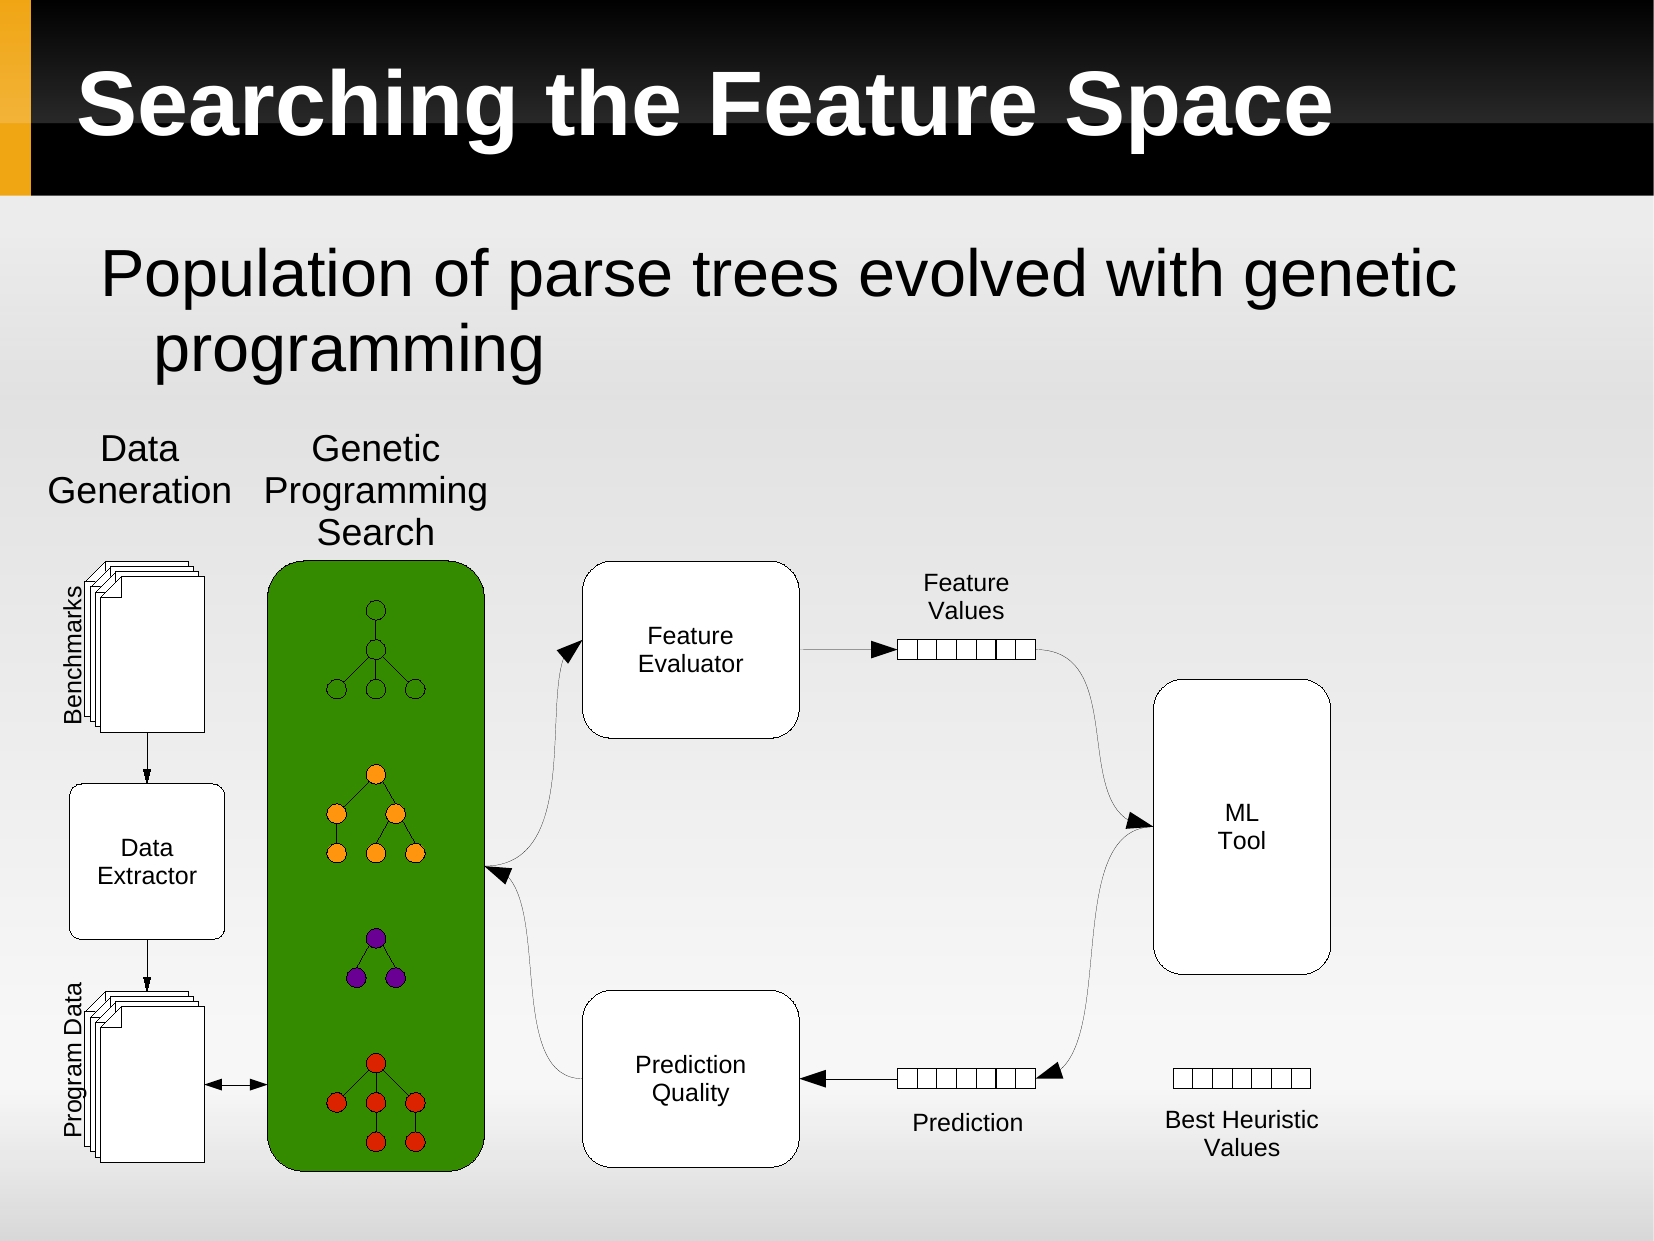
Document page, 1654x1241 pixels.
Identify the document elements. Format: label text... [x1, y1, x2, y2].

title Searching the Feature Space [76, 7, 1565, 200]
text_box Best Heuristic Values [1133, 1098, 1351, 1170]
text_box Prediction Quality [582, 990, 800, 1168]
text_box Data Generation [11, 420, 268, 520]
text_box [143, 769, 151, 784]
text_box Genetic Programming Search [248, 434, 504, 562]
text_box Data Extractor [69, 783, 225, 940]
text_box [897, 639, 1036, 660]
text_box Feature Values [877, 561, 1056, 632]
text_box [103, 561, 205, 733]
picture [0, 0, 1654, 1241]
text_box [95, 977, 205, 1163]
text_box Prediction [879, 1100, 1057, 1144]
text_box [897, 1068, 1036, 1089]
list Population of parse trees evolved with genetic programming [82, 236, 1571, 434]
text_box Benchmarks [51, 563, 115, 741]
text_box Program Data [51, 946, 115, 1154]
text_box [267, 562, 485, 1172]
text_box Feature Evaluator [582, 561, 800, 739]
text_box ML Tool [1153, 679, 1331, 975]
text_box [1173, 1068, 1311, 1089]
